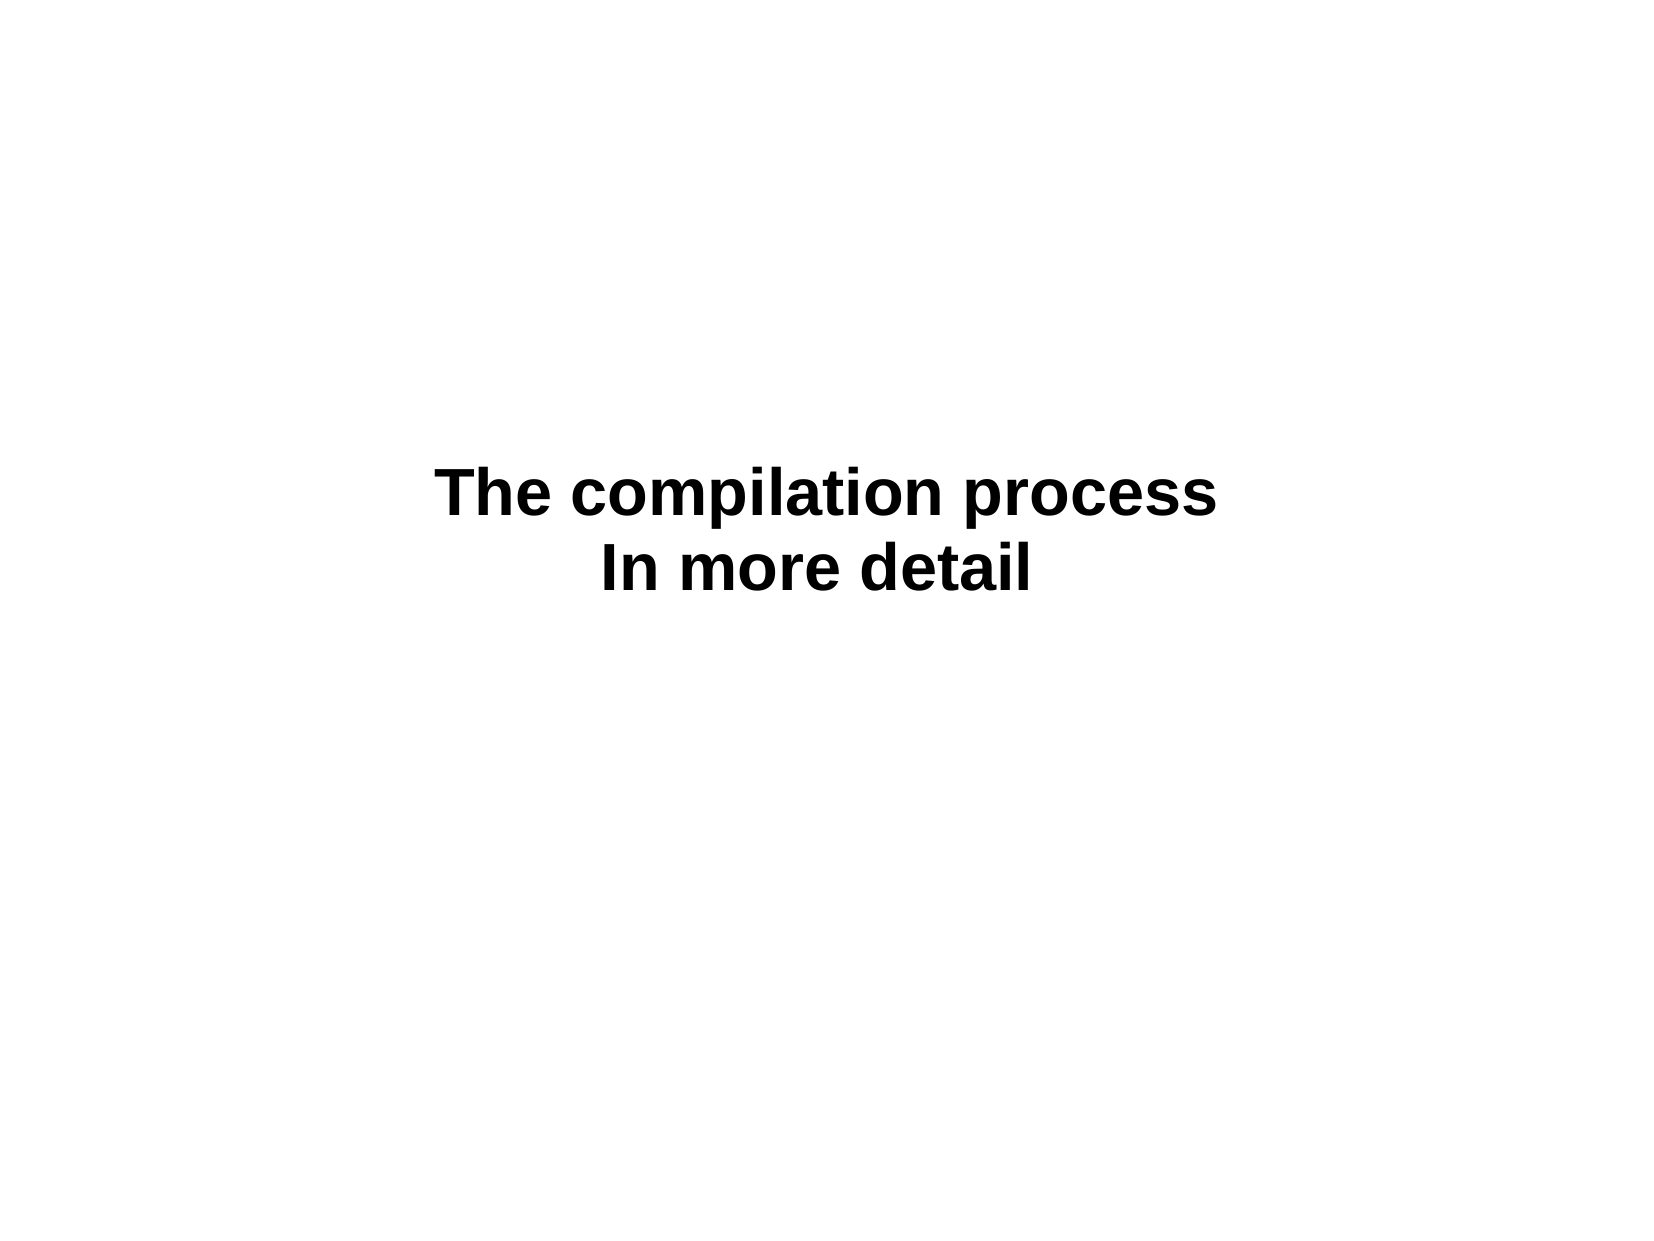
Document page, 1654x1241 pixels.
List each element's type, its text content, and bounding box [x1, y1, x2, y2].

subtitle The compilation process In more detail [82, 49, 1571, 1010]
